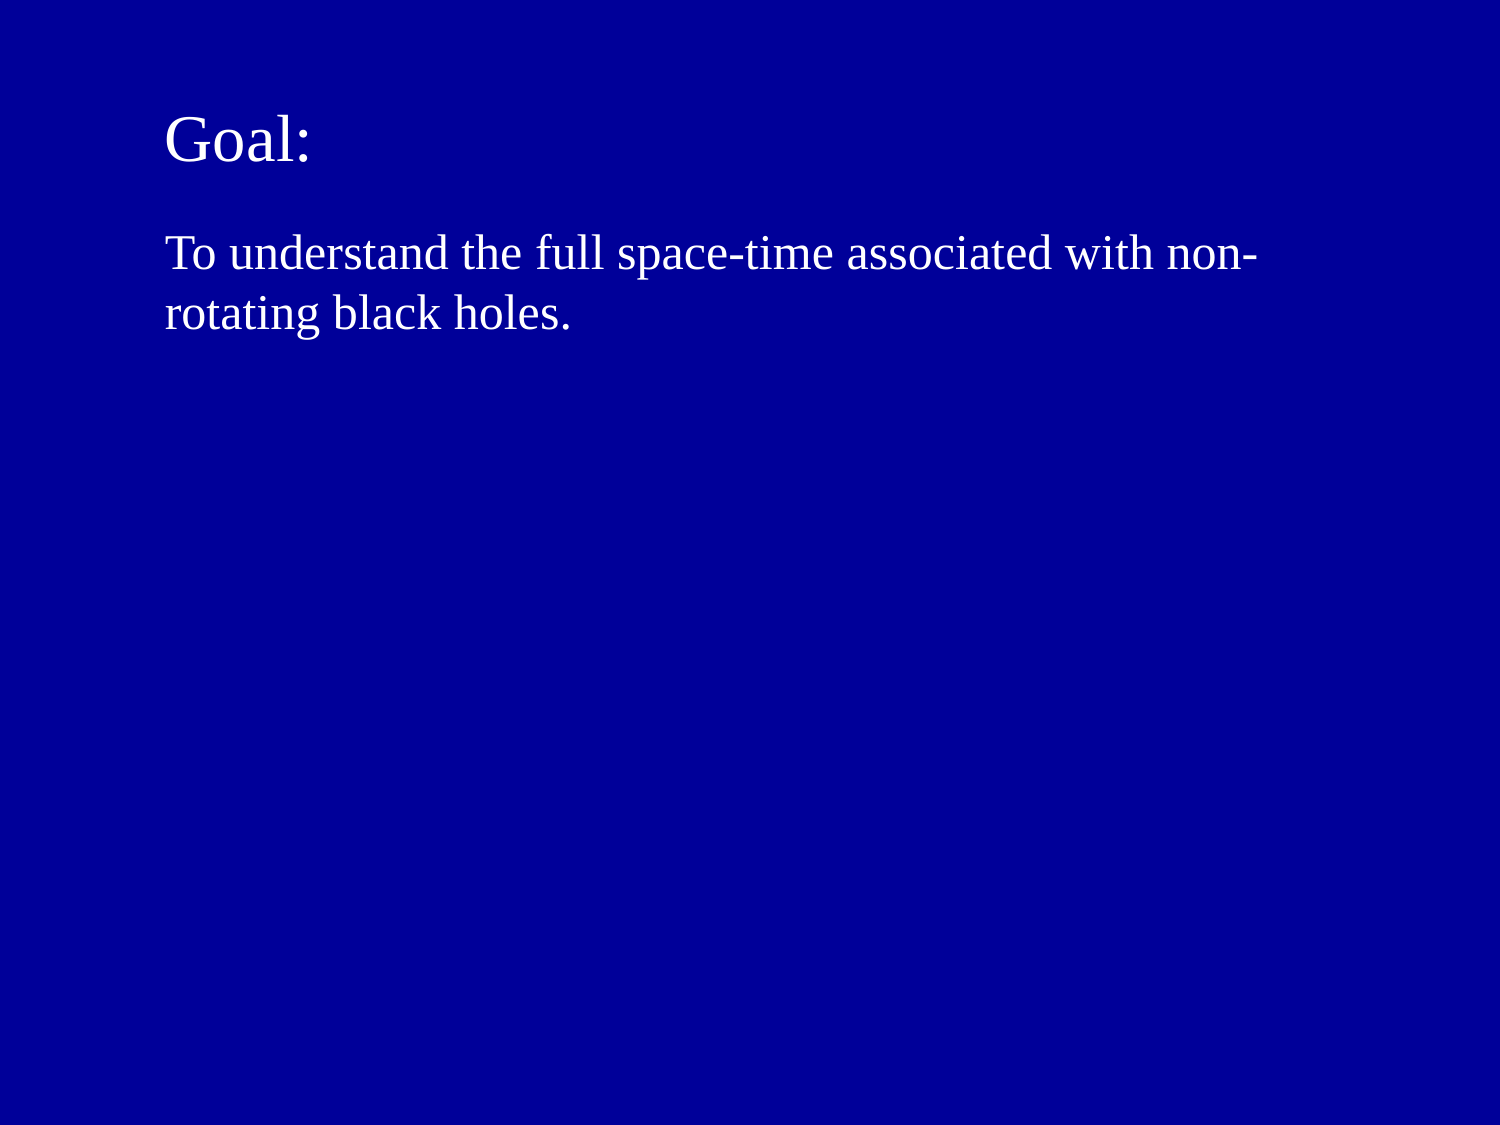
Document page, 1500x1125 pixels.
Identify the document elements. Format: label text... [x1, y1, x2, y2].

text_box Goal: To understand the full space-time associated with non-rotating black holes. [150, 87, 1363, 413]
